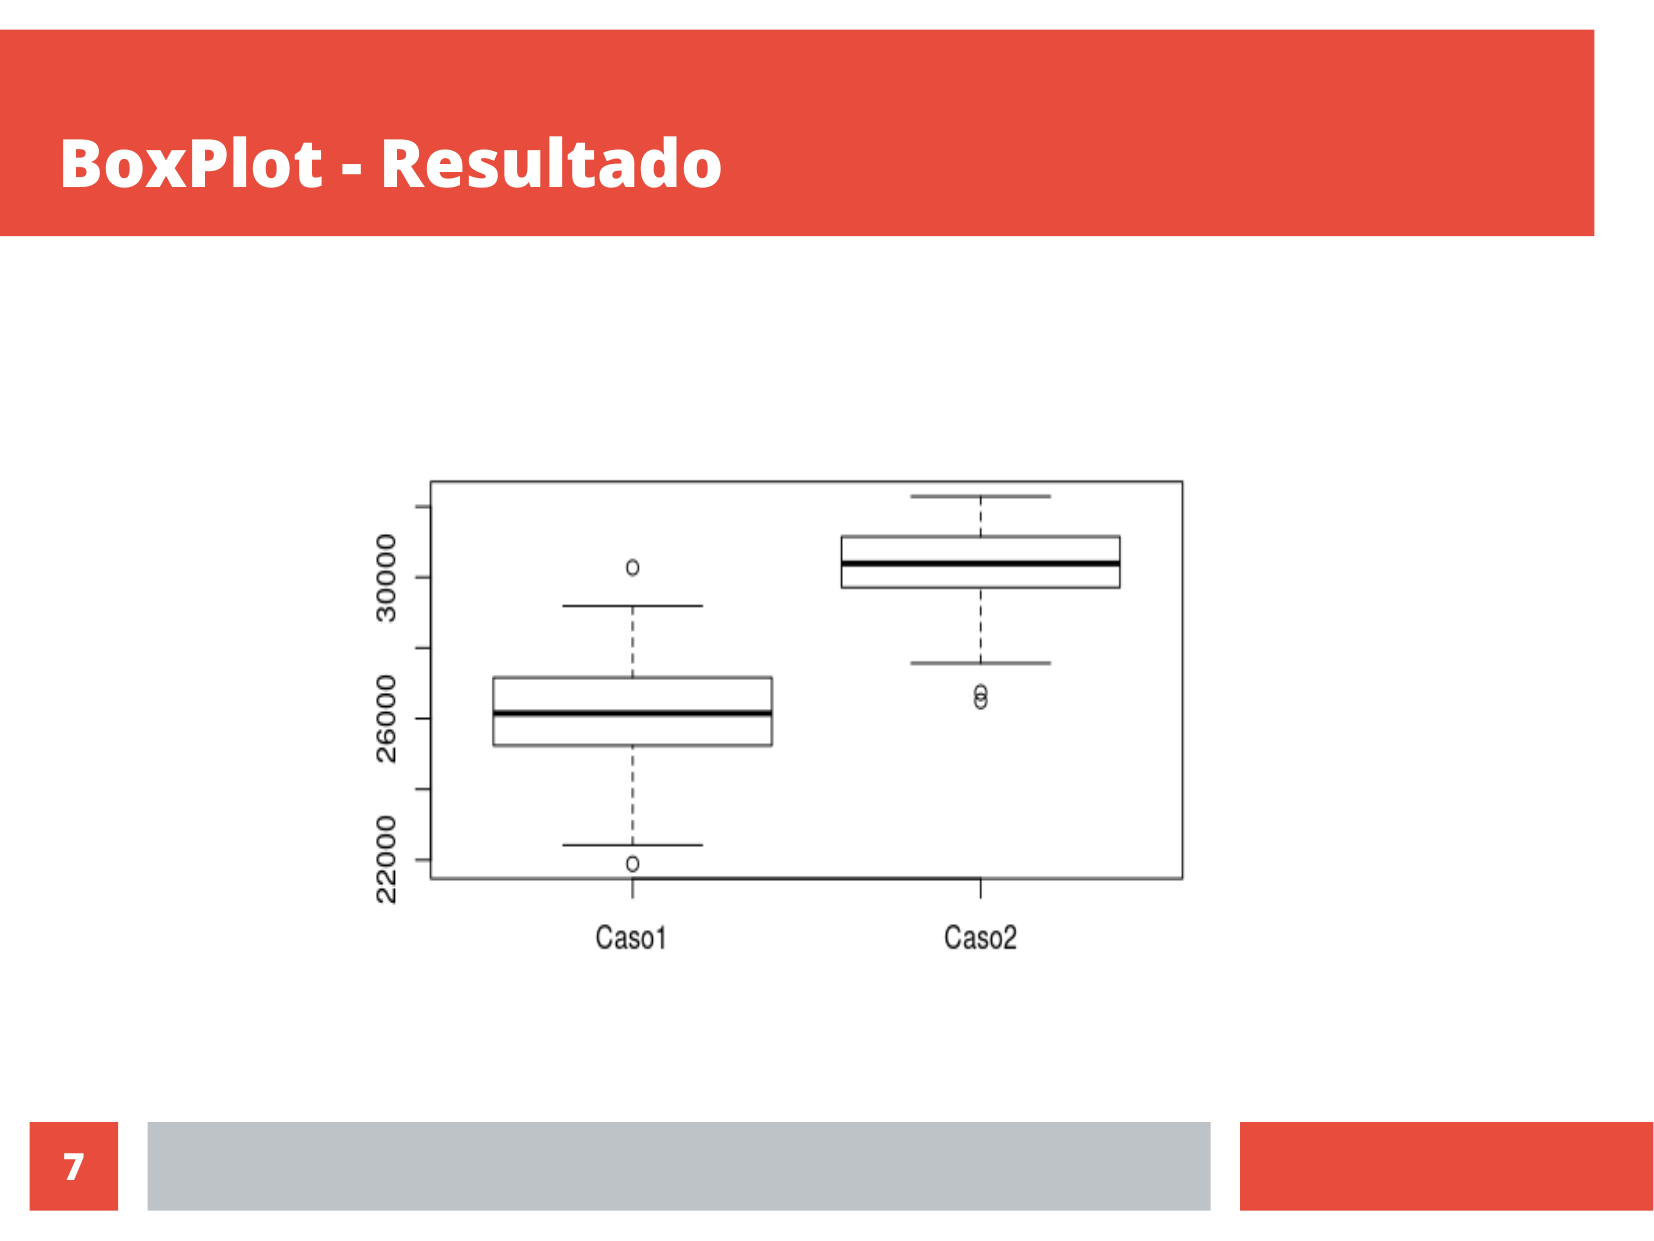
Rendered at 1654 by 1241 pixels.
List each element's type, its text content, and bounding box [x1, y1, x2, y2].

picture [308, 324, 1246, 1076]
title BoxPlot - Resultado [59, 59, 1595, 207]
